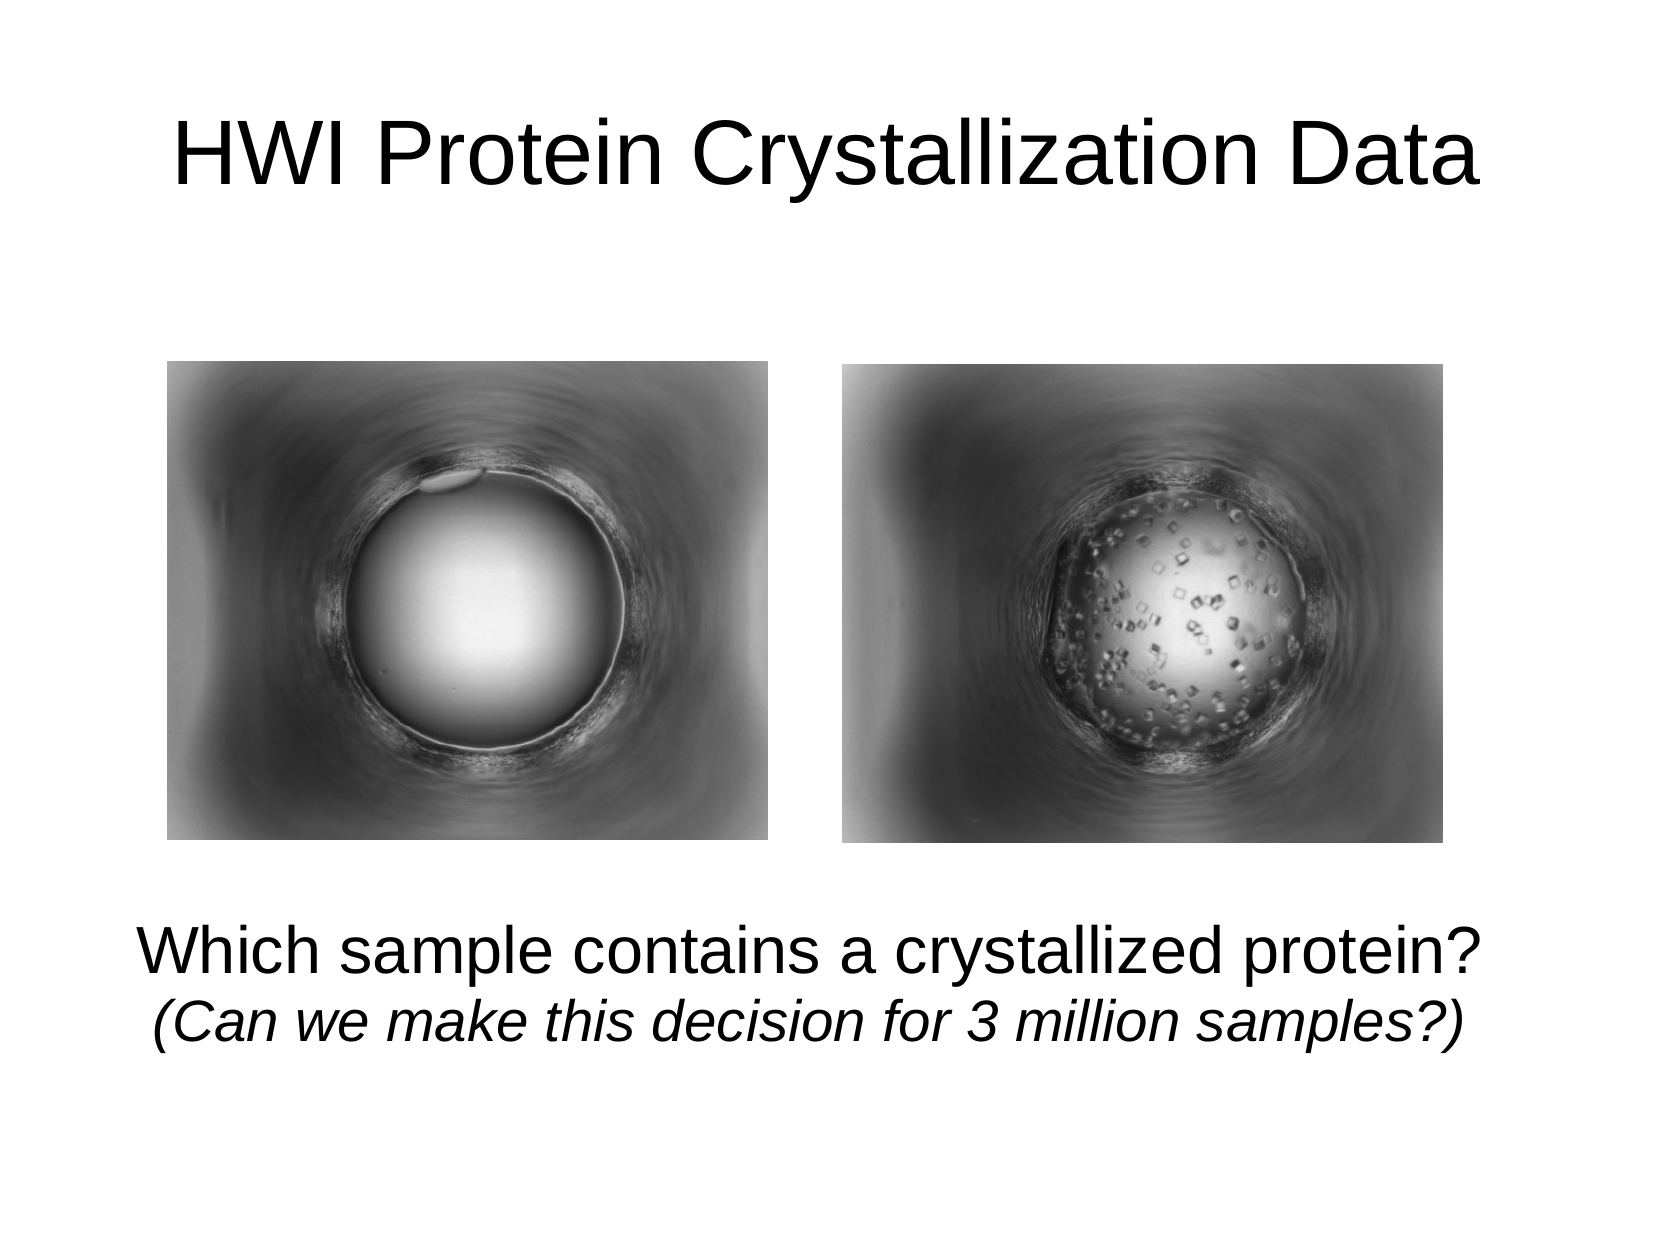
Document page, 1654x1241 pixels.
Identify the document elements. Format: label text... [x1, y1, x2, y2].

title HWI Protein Crystallization Data [82, 49, 1571, 257]
picture [167, 361, 768, 841]
subtitle Which sample contains a crystallized protein? (Can we make this decision for 3 million samples?) [82, 892, 1538, 1075]
picture [842, 364, 1443, 843]
